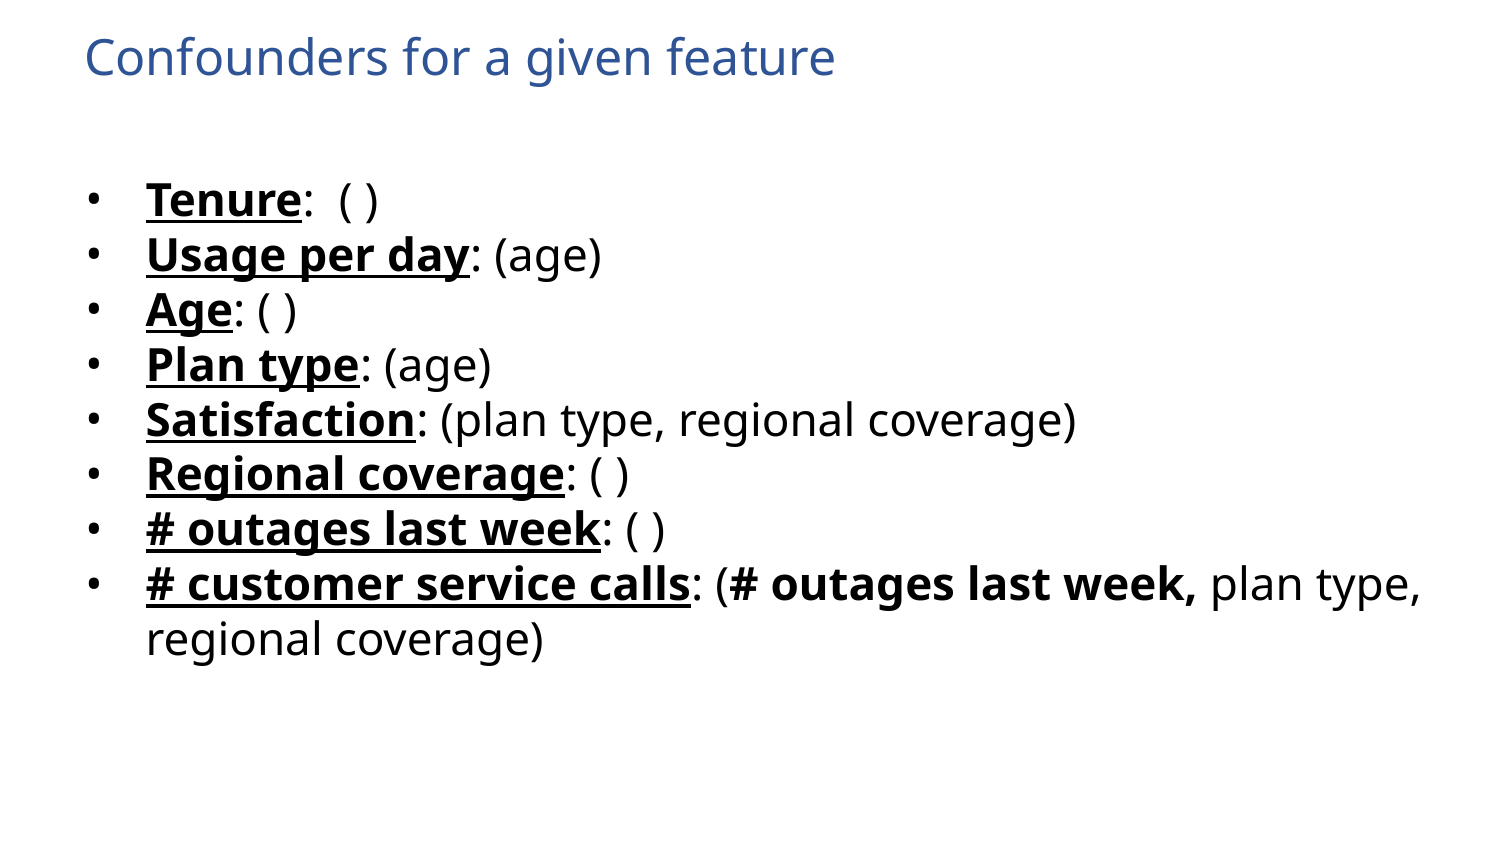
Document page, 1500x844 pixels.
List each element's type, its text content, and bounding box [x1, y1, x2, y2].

text_box Tenure: ( ) Usage per day: (age) Age: ( ) Plan type: (age) Satisfaction: (plan type, regional coverage) Regional coverage: ( ) # outages last week: ( ) # customer service calls: (# outages last week, plan type, regional coverage) [59, 164, 1441, 779]
title Confounders for a given feature [72, 26, 1464, 119]
